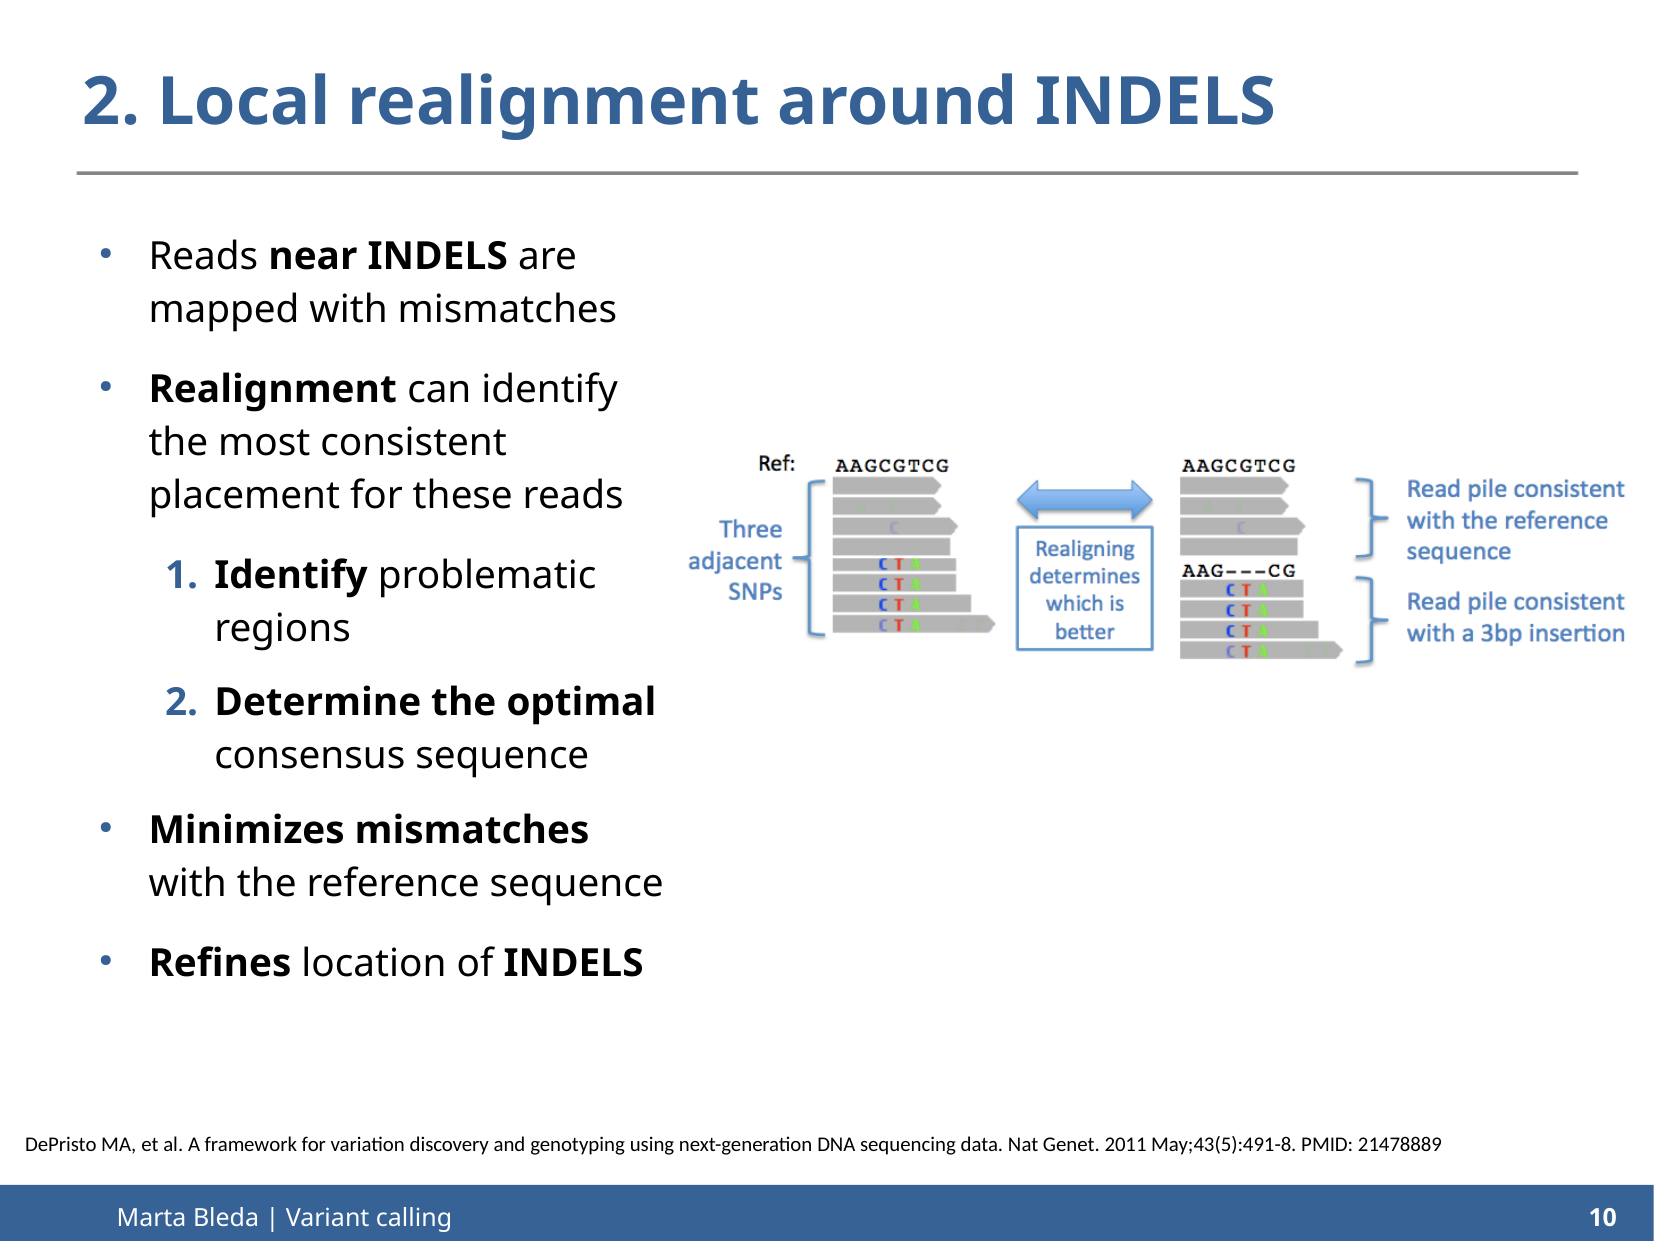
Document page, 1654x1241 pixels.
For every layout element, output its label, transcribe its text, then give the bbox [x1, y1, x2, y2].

title 2. Local realignment around INDELS [82, 49, 1571, 148]
text_box DePristo MA, et al. A framework for variation discovery and genotyping using next-generation DNA sequencing data. Nat Genet. 2011 May;43(5):491-8. PMID: 21478889 [10, 1123, 1577, 1163]
list Reads near INDELS are mapped with mismatches Realignment can identify the most consistent placement for these reads Identify problematic regions Determine the optimal consensus sequence Minimizes mismatches with the reference sequence Refines location of INDELS [82, 228, 665, 1123]
picture [74, 170, 1580, 175]
picture [683, 450, 1632, 672]
